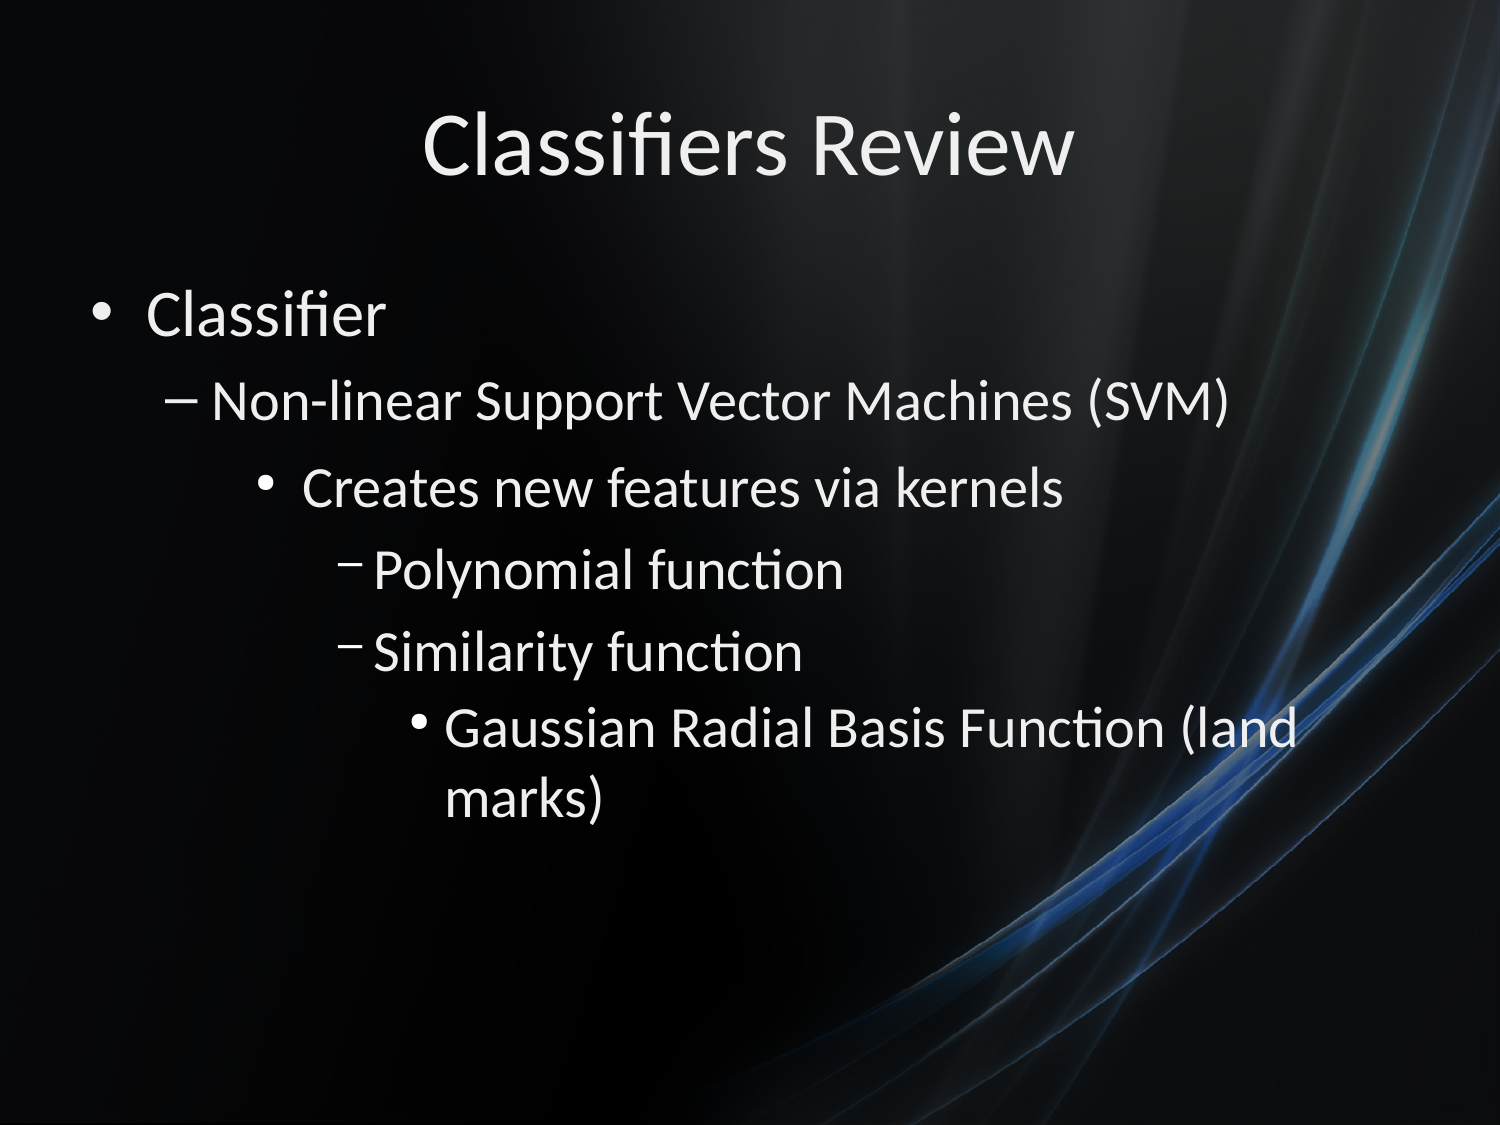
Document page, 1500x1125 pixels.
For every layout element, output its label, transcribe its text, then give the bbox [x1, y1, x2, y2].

list Classifier Non-linear Support Vector Machines (SVM) Creates new features via kernels Polynomial function Similarity function Gaussian Radial Basis Function (land marks) [75, 262, 1425, 1005]
title Classifiers Review [75, 45, 1425, 233]
picture [0, 0, 1500, 1125]
